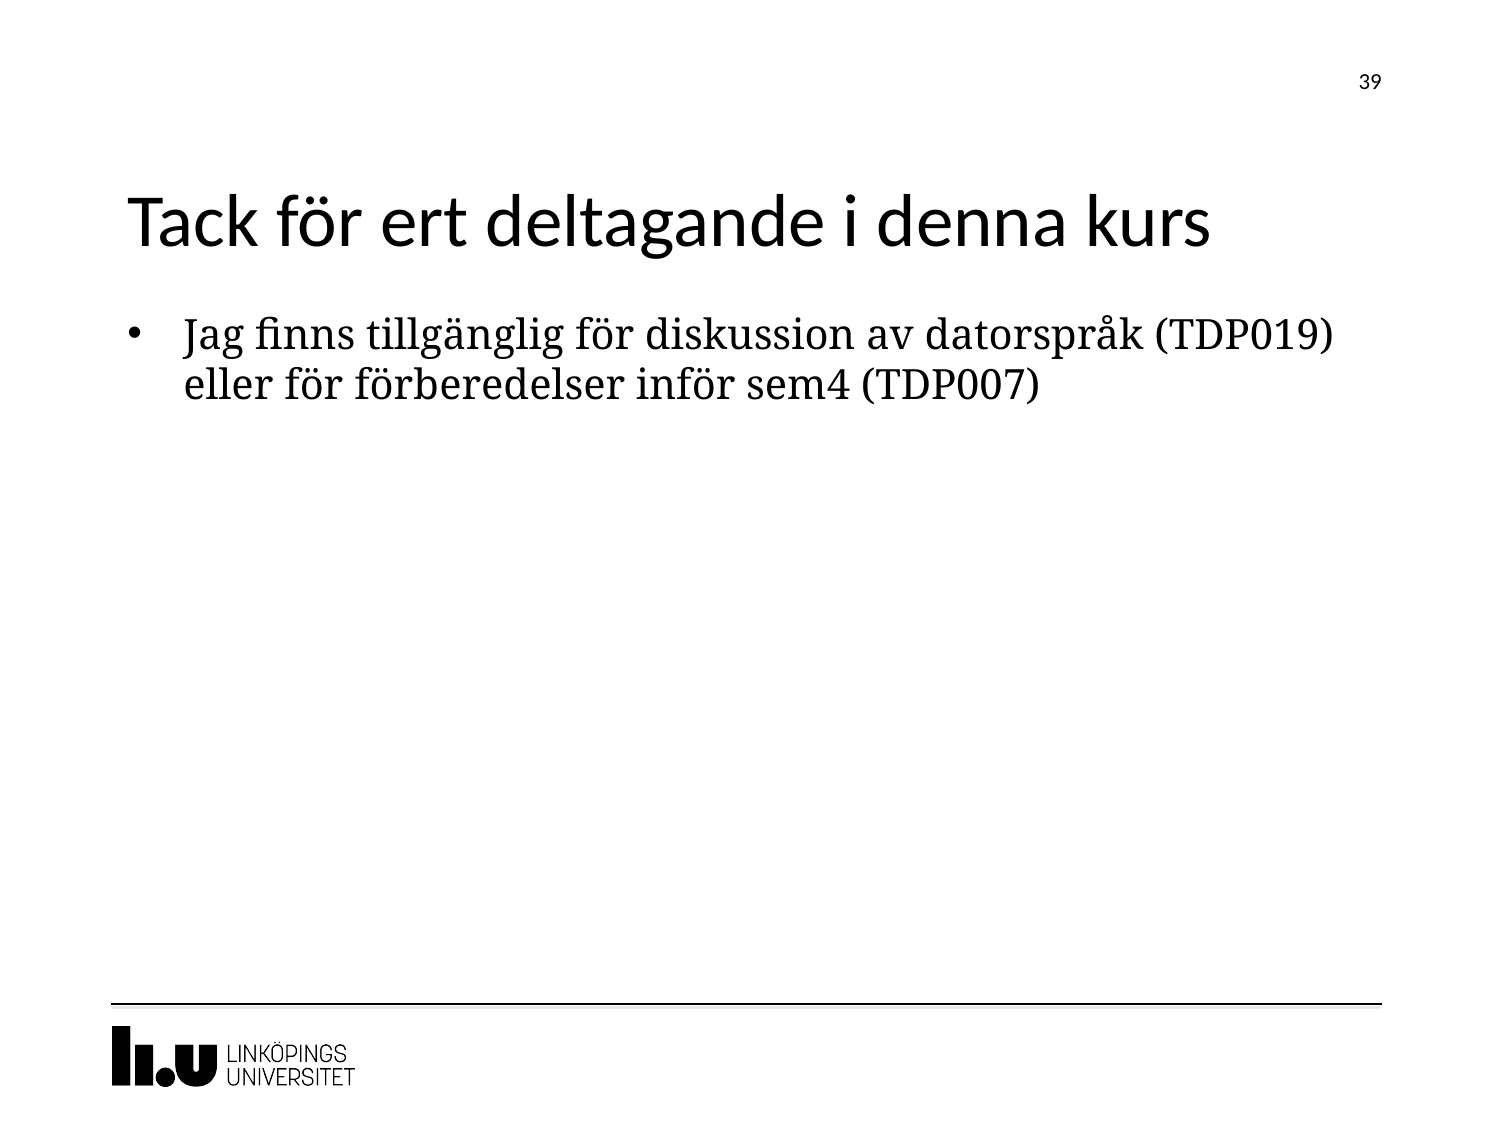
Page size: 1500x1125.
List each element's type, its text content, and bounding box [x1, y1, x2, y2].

text_box Jag finns tillgänglig för diskussion av datorspråk (TDP019) eller för förberedelser inför sem4 (TDP007) [112, 300, 1382, 968]
picture [112, 1026, 355, 1087]
text_box <number> [1306, 59, 1397, 103]
text_box Tack för ert deltagande i denna kurs [112, 163, 1382, 300]
